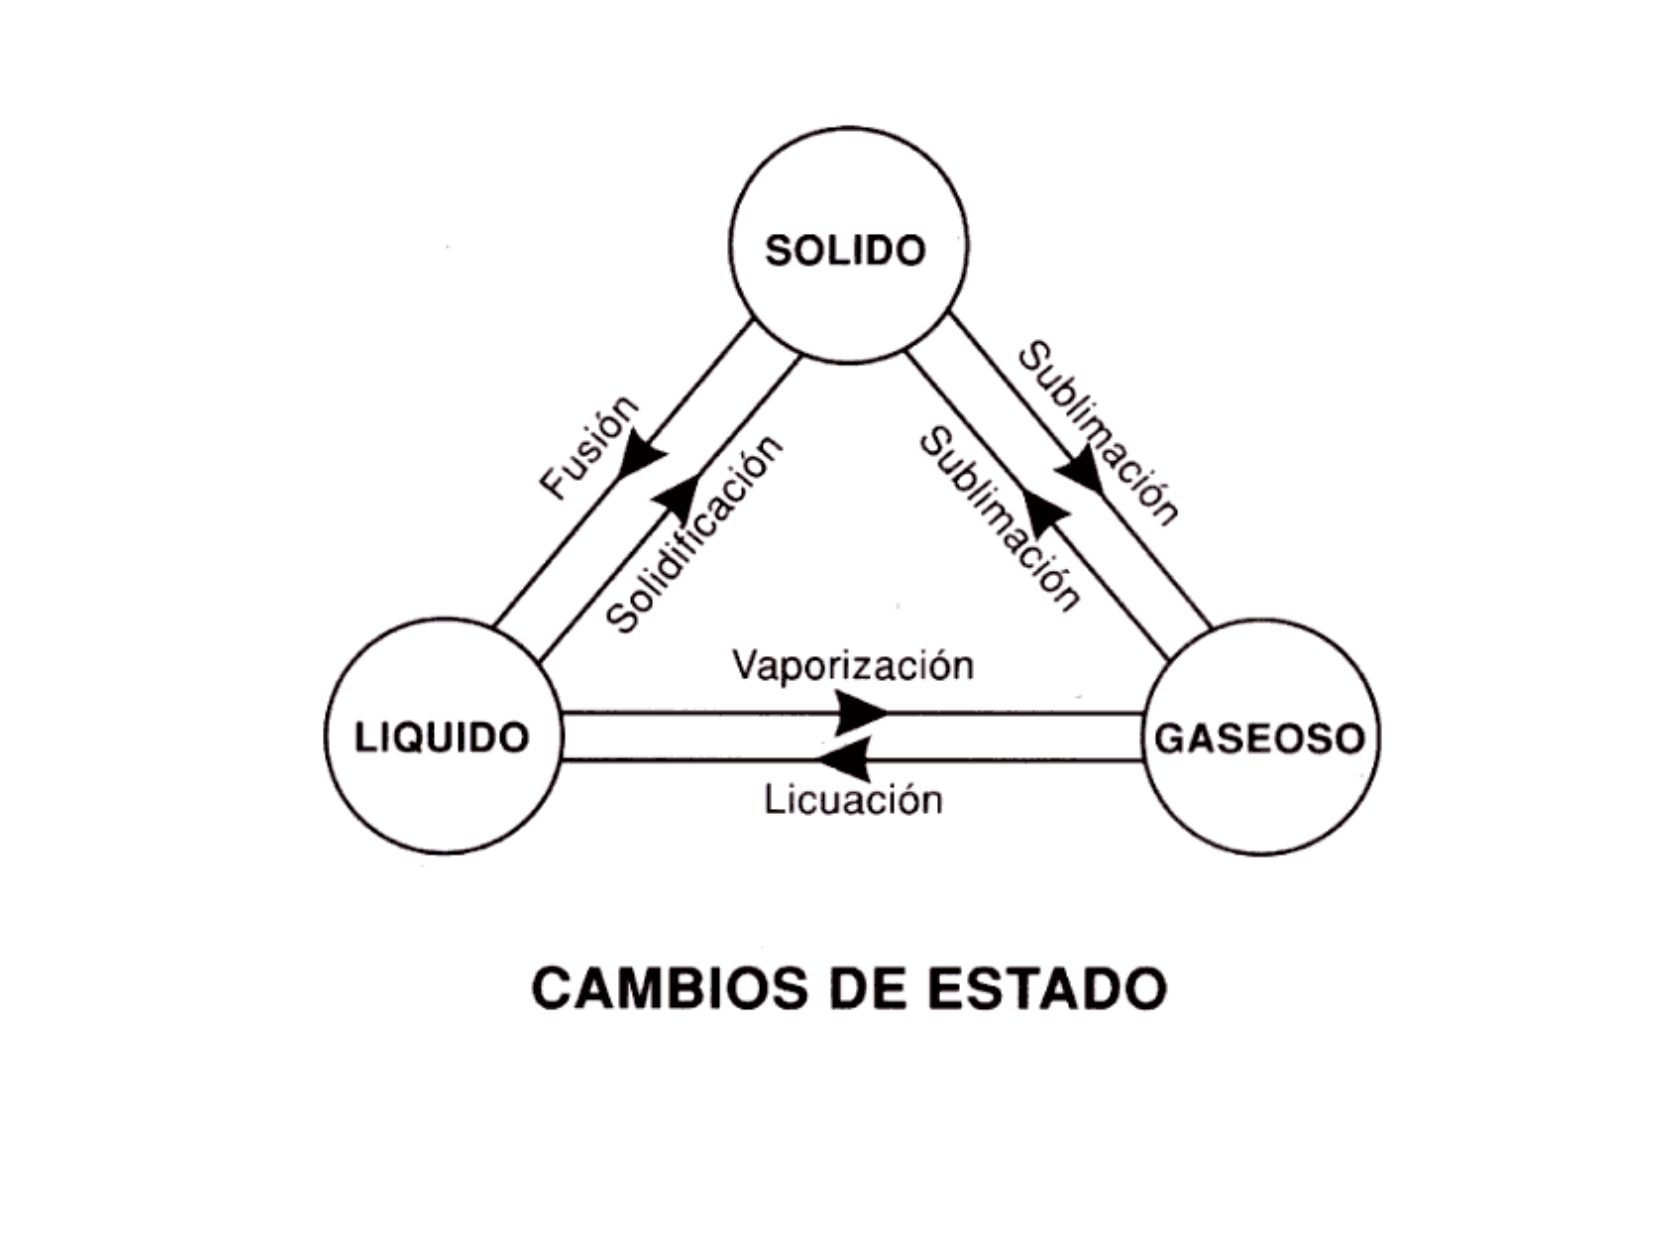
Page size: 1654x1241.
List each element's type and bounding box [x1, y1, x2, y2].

picture [304, 106, 1394, 1030]
